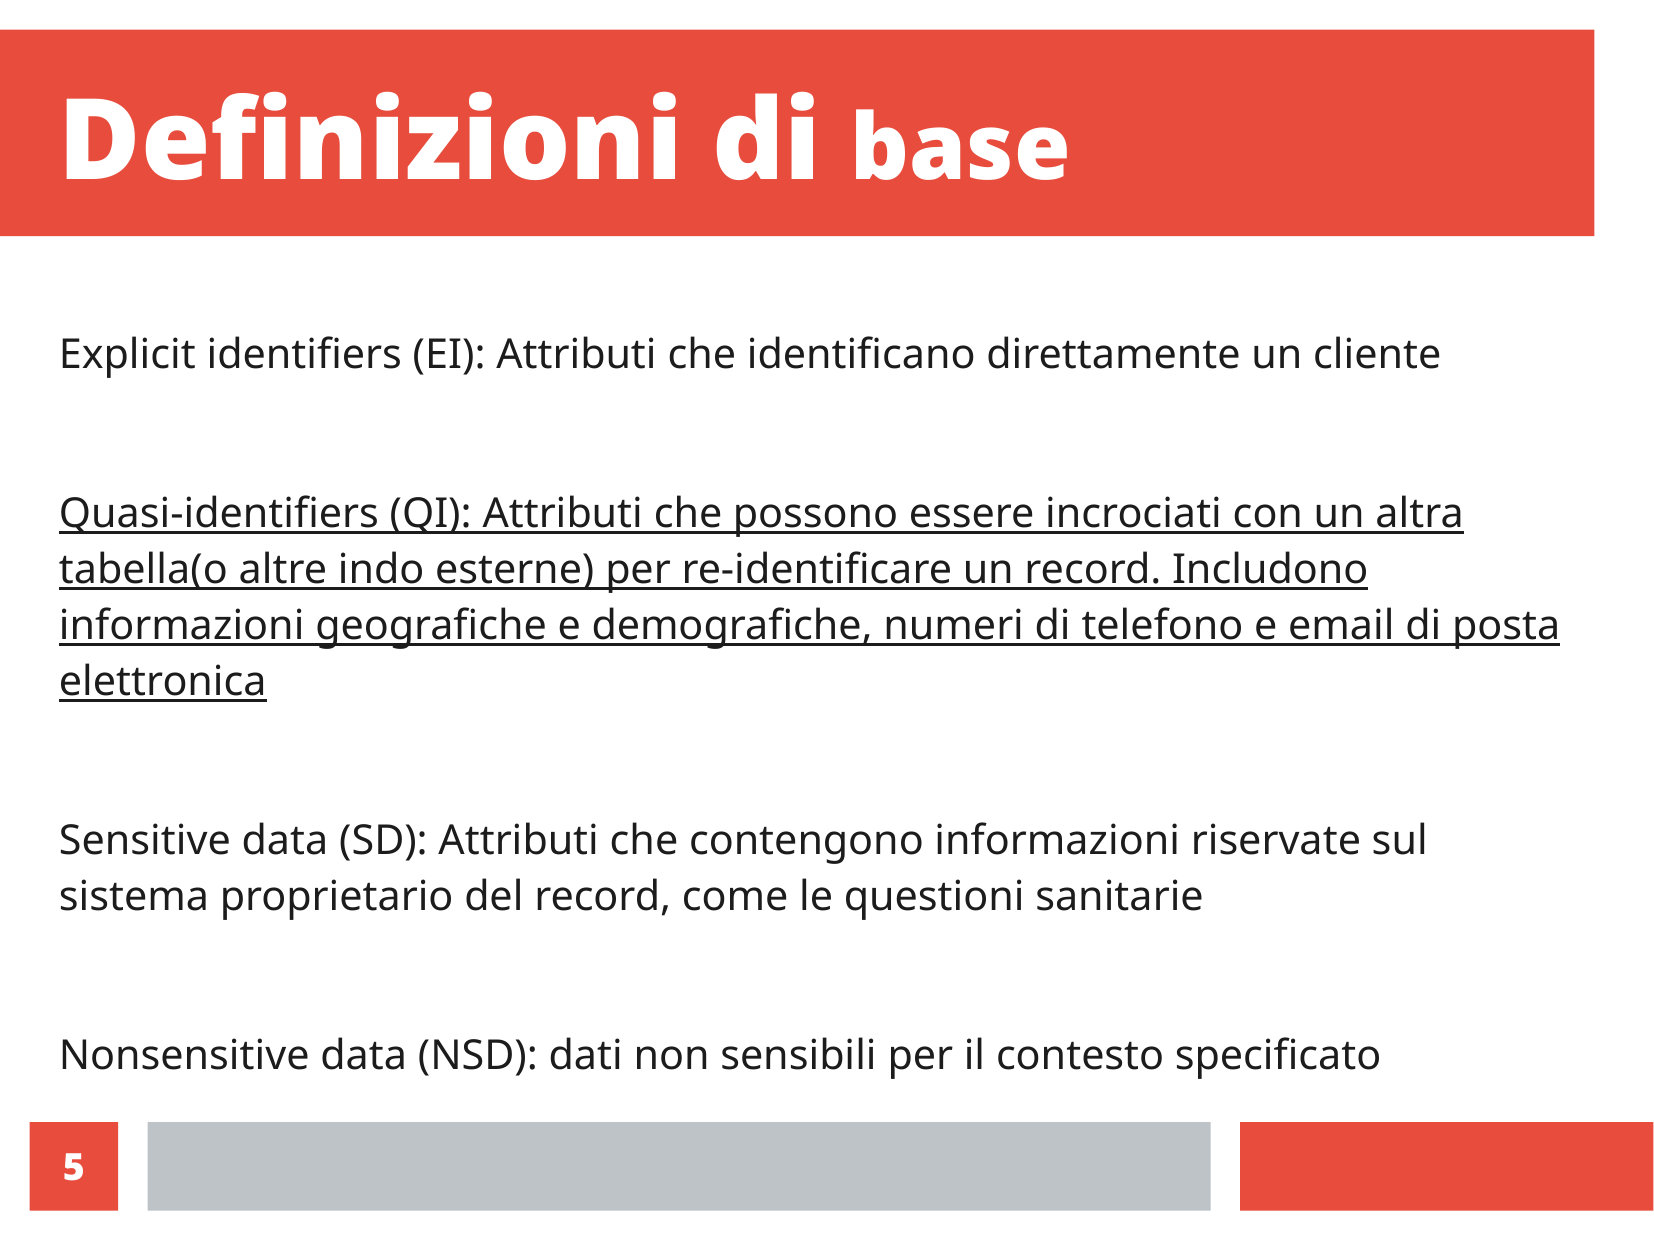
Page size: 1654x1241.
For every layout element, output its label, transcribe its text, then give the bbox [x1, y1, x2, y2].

title Definizioni di base [59, 59, 1595, 207]
list Explicit identifiers (EI): Attributi che identificano direttamente un cliente Quasi-identifiers (QI): Attributi che possono essere incrociati con un altra tabella(o altre indo esterne) per re-identificare un record. Includono informazioni geografiche e demografiche, numeri di telefono e email di posta elettronica Sensitive data (SD): Attributi che contengono informazioni riservate sul sistema proprietario del record, come le questioni sanitarie Nonsensitive data (NSD): dati non sensibili per il contesto specificato [59, 324, 1565, 1093]
